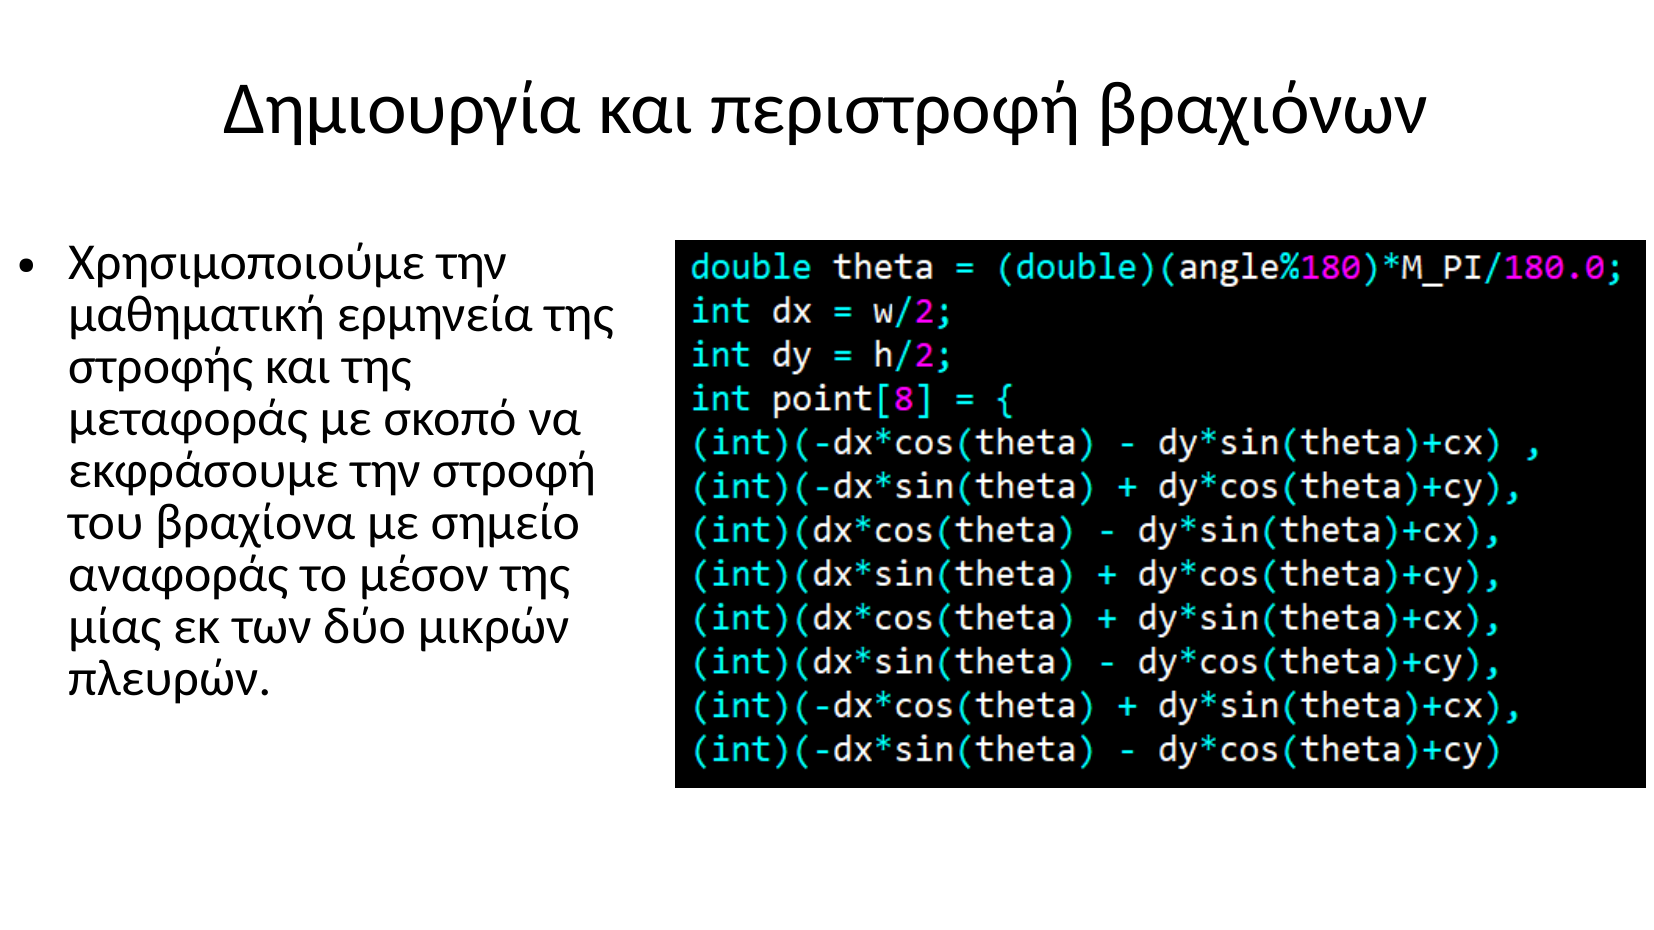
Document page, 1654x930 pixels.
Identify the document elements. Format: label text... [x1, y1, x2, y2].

list Χρησιμοποιούμε την μαθηματική ερμηνεία της στροφής και της μεταφοράς με σκοπό να εκφράσουμε την στροφή του βραχίονα με σημείο αναφοράς το μέσον της μίας εκ των δύο μικρών πλευρών. [0, 240, 638, 713]
title Δημιουργία και περιστροφή βραχιόνων [82, 37, 1571, 193]
picture [675, 240, 1646, 788]
